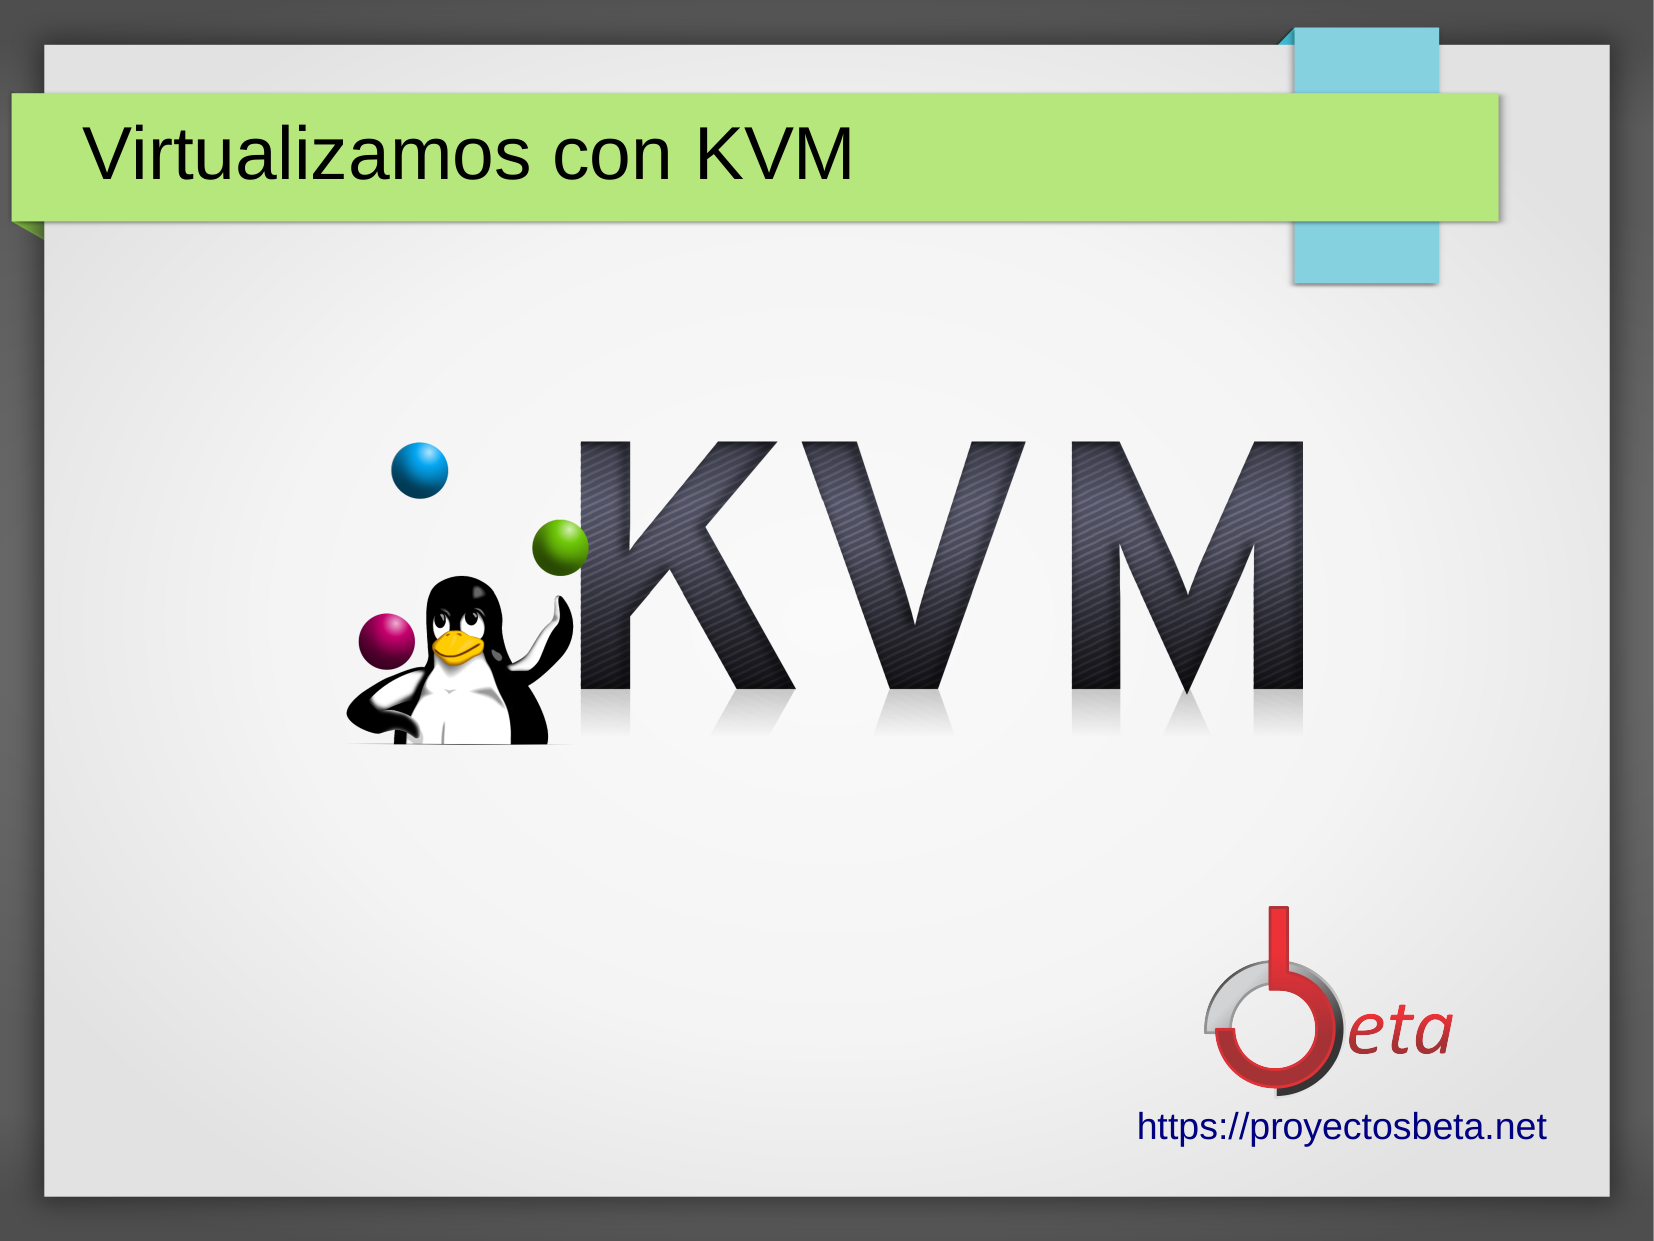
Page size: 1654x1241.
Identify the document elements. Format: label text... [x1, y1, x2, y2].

text_box https://proyectosbeta.net [1122, 1098, 1583, 1170]
picture [0, 0, 1654, 1241]
title Virtualizamos con KVM [82, 94, 1264, 213]
